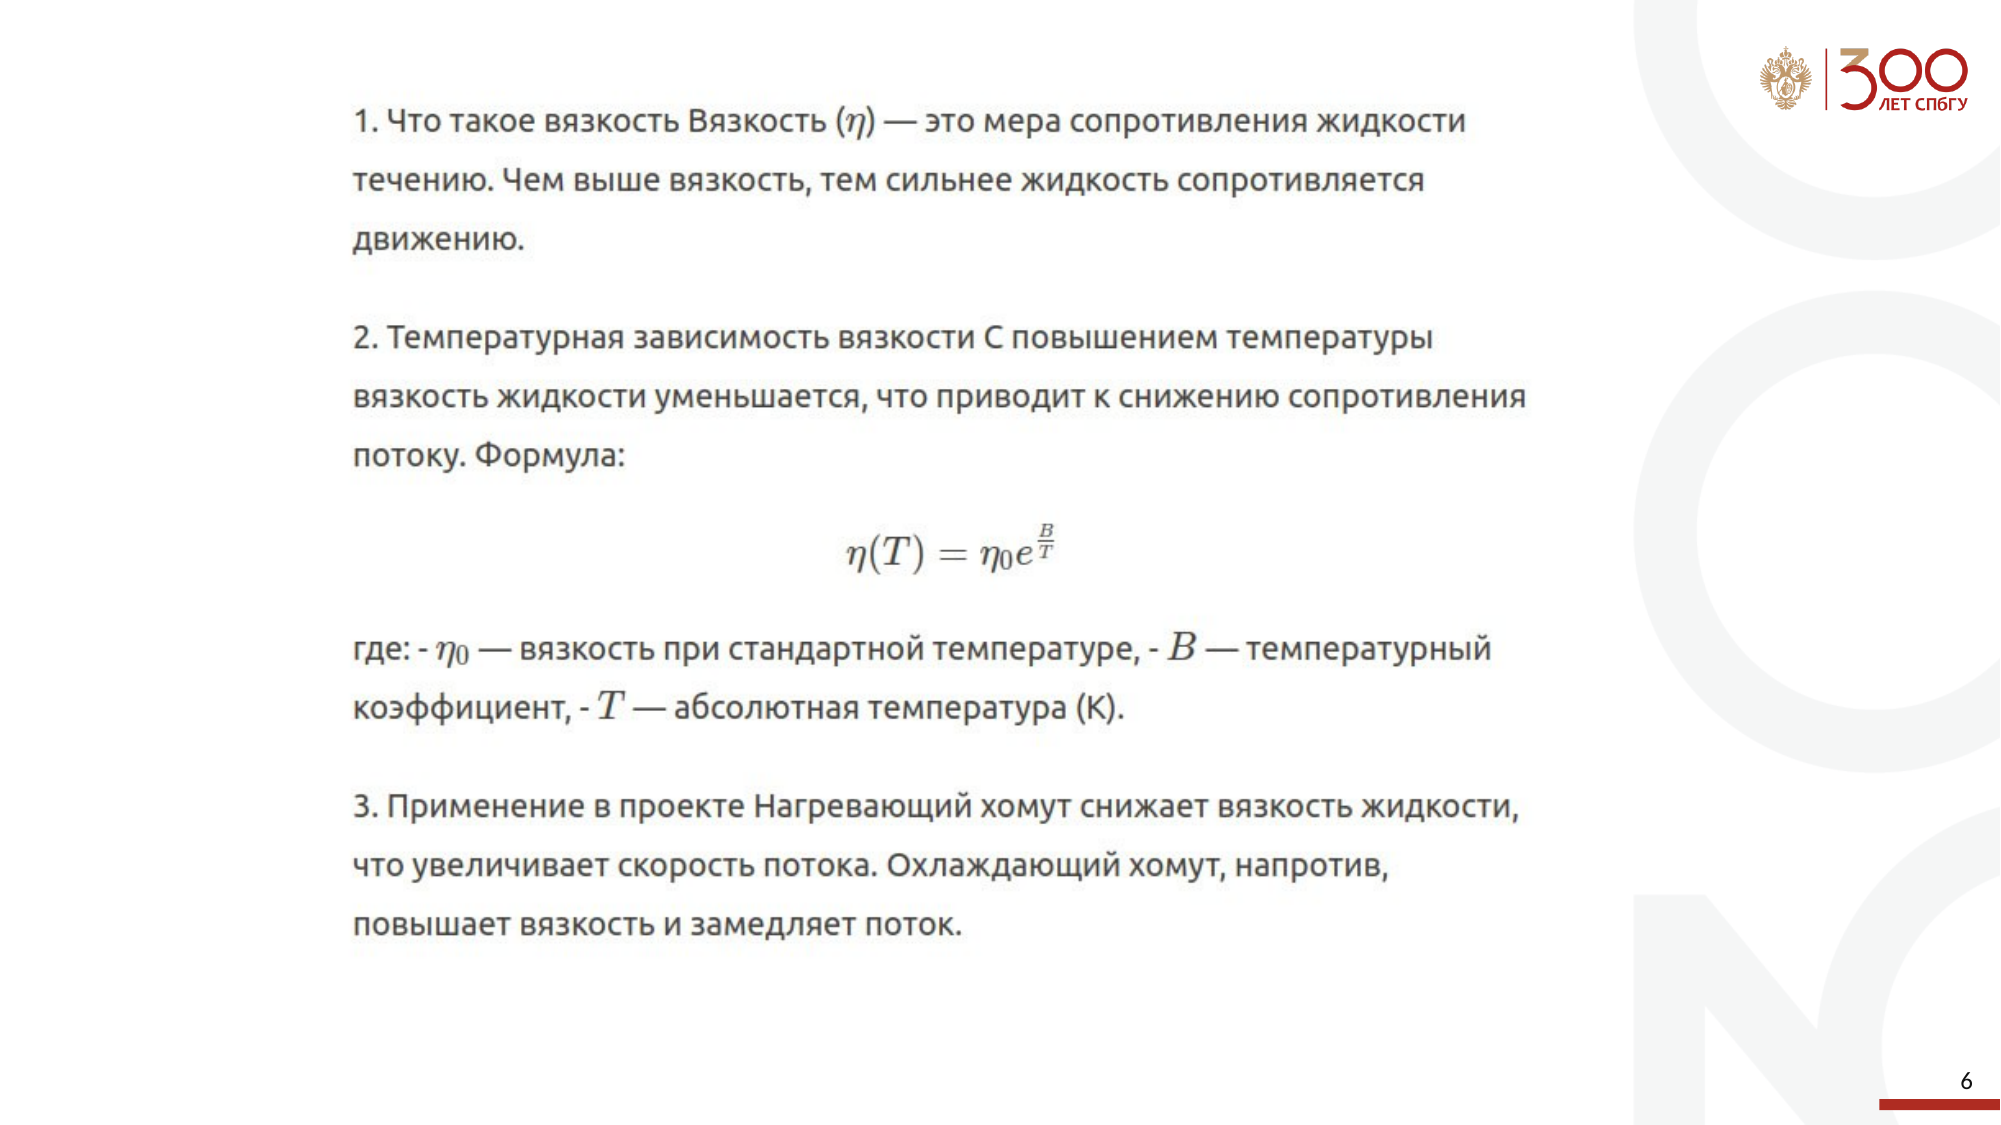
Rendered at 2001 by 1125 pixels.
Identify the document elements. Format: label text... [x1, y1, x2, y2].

picture [325, 0, 2000, 1125]
text_box <number> [1879, 1059, 1989, 1099]
